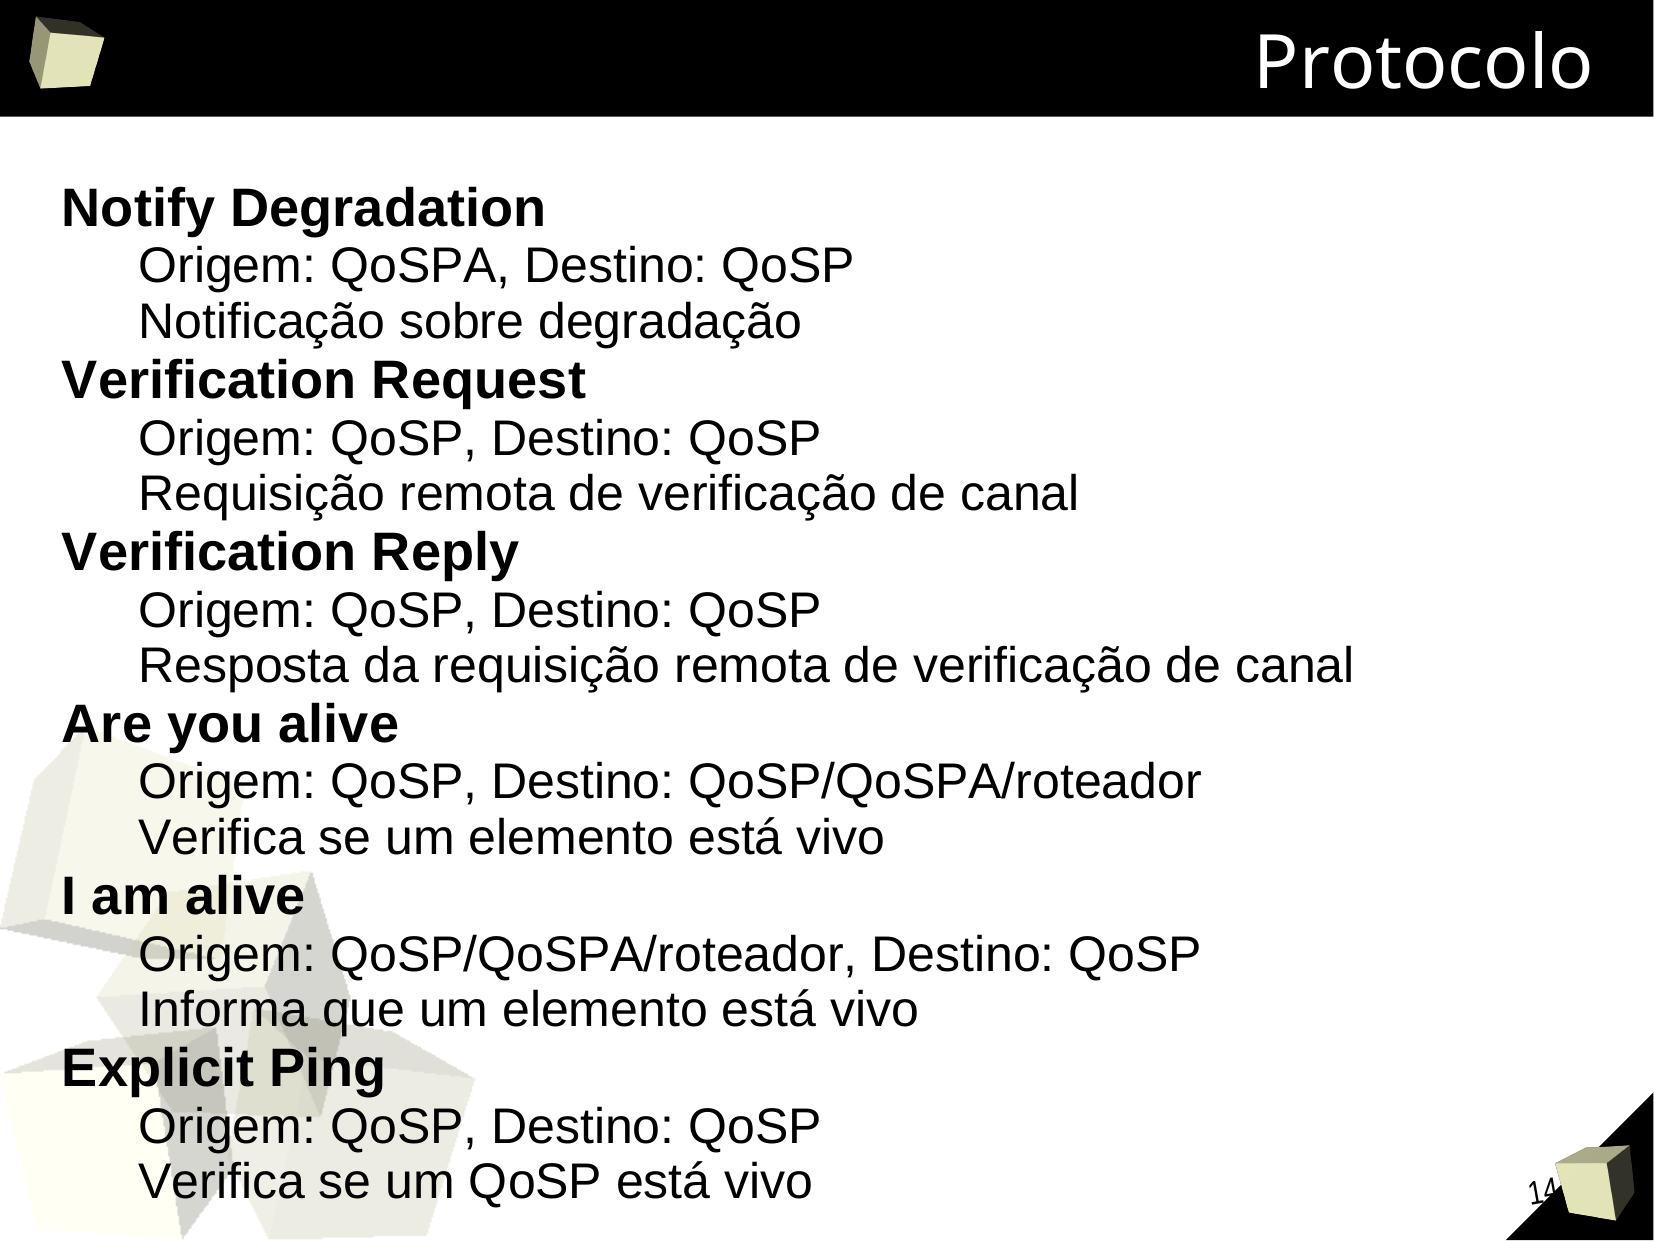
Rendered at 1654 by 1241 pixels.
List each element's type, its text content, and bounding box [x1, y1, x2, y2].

title Protocolo [118, 7, 1595, 111]
picture [0, 726, 477, 1241]
list Notify Degradation Origem: QoSPA, Destino: QoSP Notificação sobre degradação Verification Request Origem: QoSP, Destino: QoSP Requisição remota de verificação de canal Verification Reply Origem: QoSP, Destino: QoSP Resposta da requisição remota de verificação de canal Are you alive Origem: QoSP, Destino: QoSP/QoSPA/roteador Verifica se um elemento está vivo I am alive Origem: QoSP/QoSPA/roteador, Destino: QoSP Informa que um elemento está vivo Explicit Ping Origem: QoSP, Destino: QoSP Verifica se um QoSP está vivo [44, 177, 1611, 1210]
